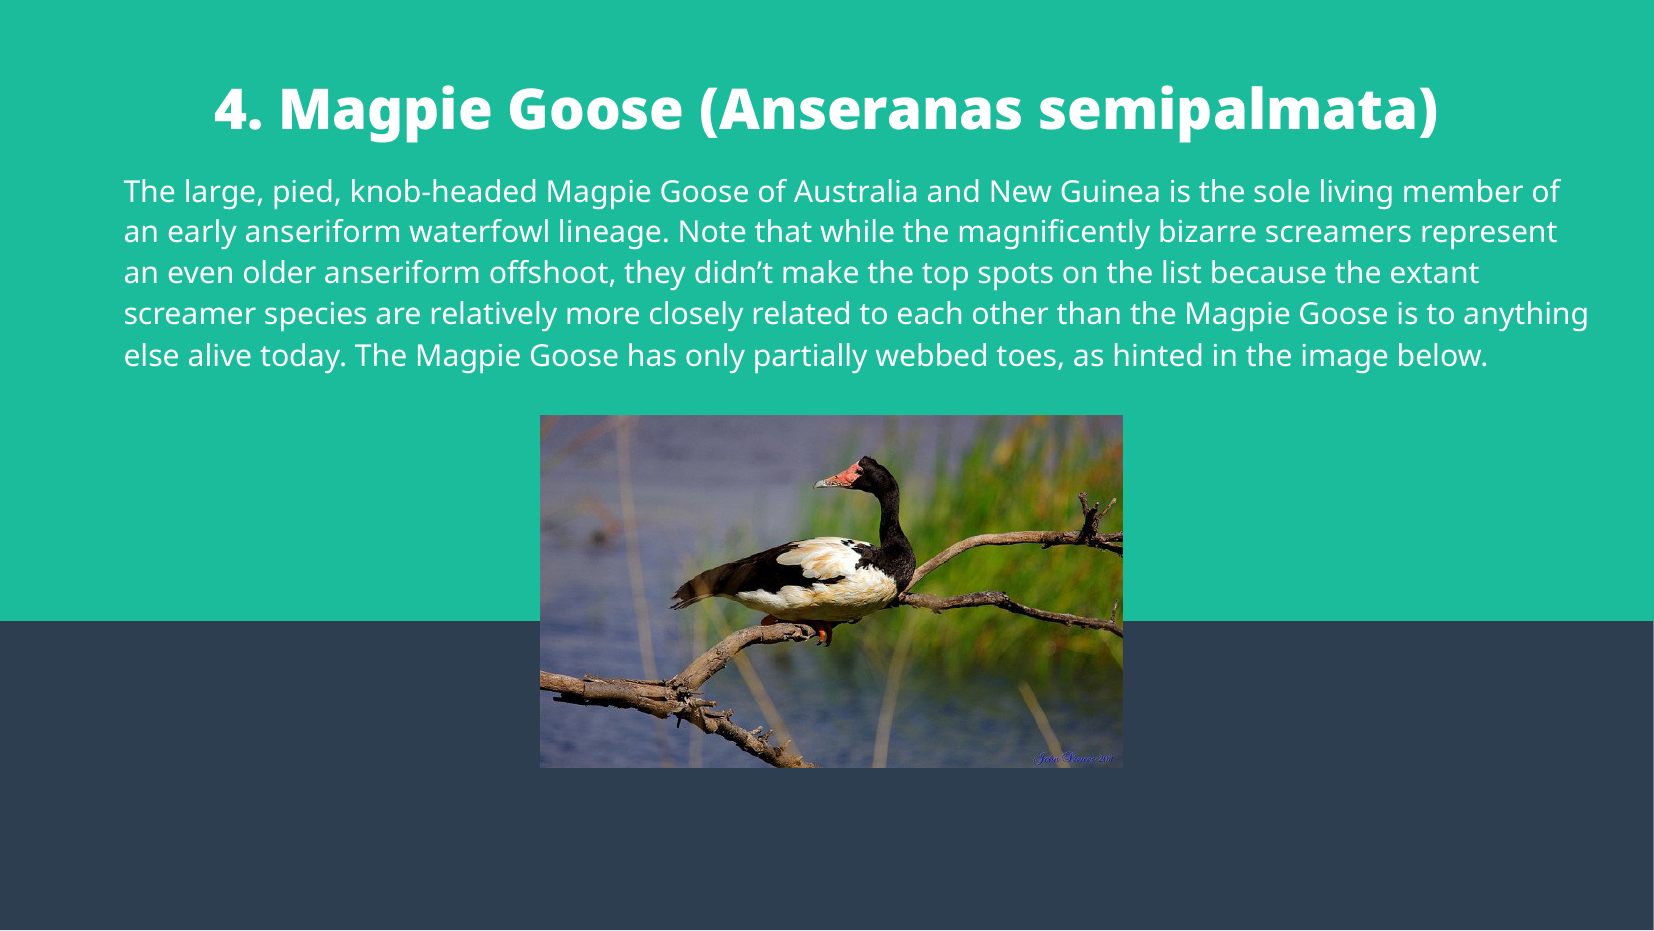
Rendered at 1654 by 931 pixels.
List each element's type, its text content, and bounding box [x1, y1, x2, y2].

picture [540, 415, 1123, 768]
title 4. Magpie Goose (Anseranas semipalmata) [59, 29, 1595, 148]
list The large, pied, knob-headed Magpie Goose of Australia and New Guinea is the sole living member of an early anseriform waterfowl lineage. Note that while the magnificently bizarre screamers represent an even older anseriform offshoot, they didn’t make the top spots on the list because the extant screamer species are relatively more closely related to each other than the Magpie Goose is to anything else alive today. The Magpie Goose has only partially webbed toes, as hinted in the image below. [59, 169, 1595, 414]
